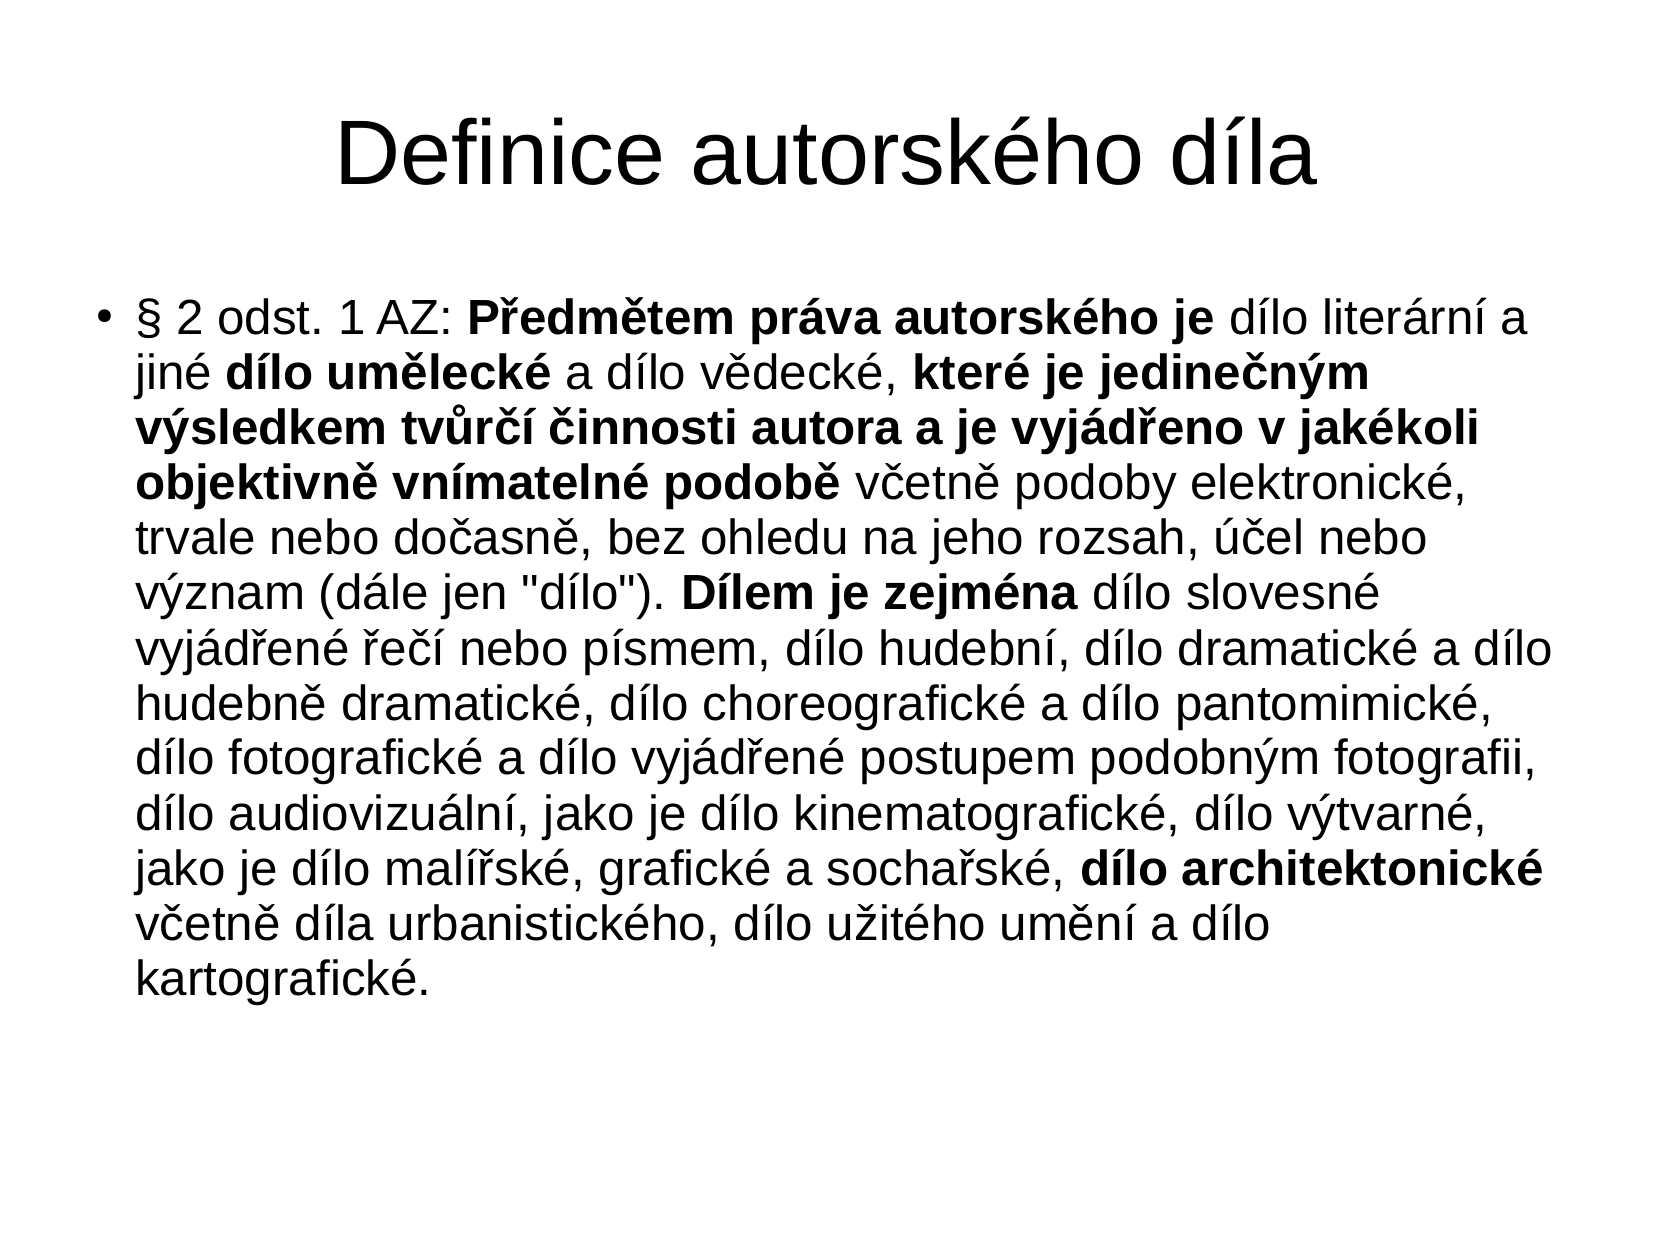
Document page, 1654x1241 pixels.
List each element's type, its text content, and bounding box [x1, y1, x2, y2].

list § 2 odst. 1 AZ: Předmětem práva autorského je dílo literární a jiné dílo umělecké a dílo vědecké, které je jedinečným výsledkem tvůrčí činnosti autora a je vyjádřeno v jakékoli objektivně vnímatelné podobě včetně podoby elektronické, trvale nebo dočasně, bez ohledu na jeho rozsah, účel nebo význam (dále jen "dílo"). Dílem je zejména dílo slovesné vyjádřené řečí nebo písmem, dílo hudební, dílo dramatické a dílo hudebně dramatické, dílo choreografické a dílo pantomimické, dílo fotografické a dílo vyjádřené postupem podobným fotografii, dílo audiovizuální, jako je dílo kinematografické, dílo výtvarné, jako je dílo malířské, grafické a sochařské, dílo architektonické včetně díla urbanistického, dílo užitého umění a dílo kartografické. [82, 290, 1571, 1010]
title Definice autorského díla [82, 49, 1571, 257]
